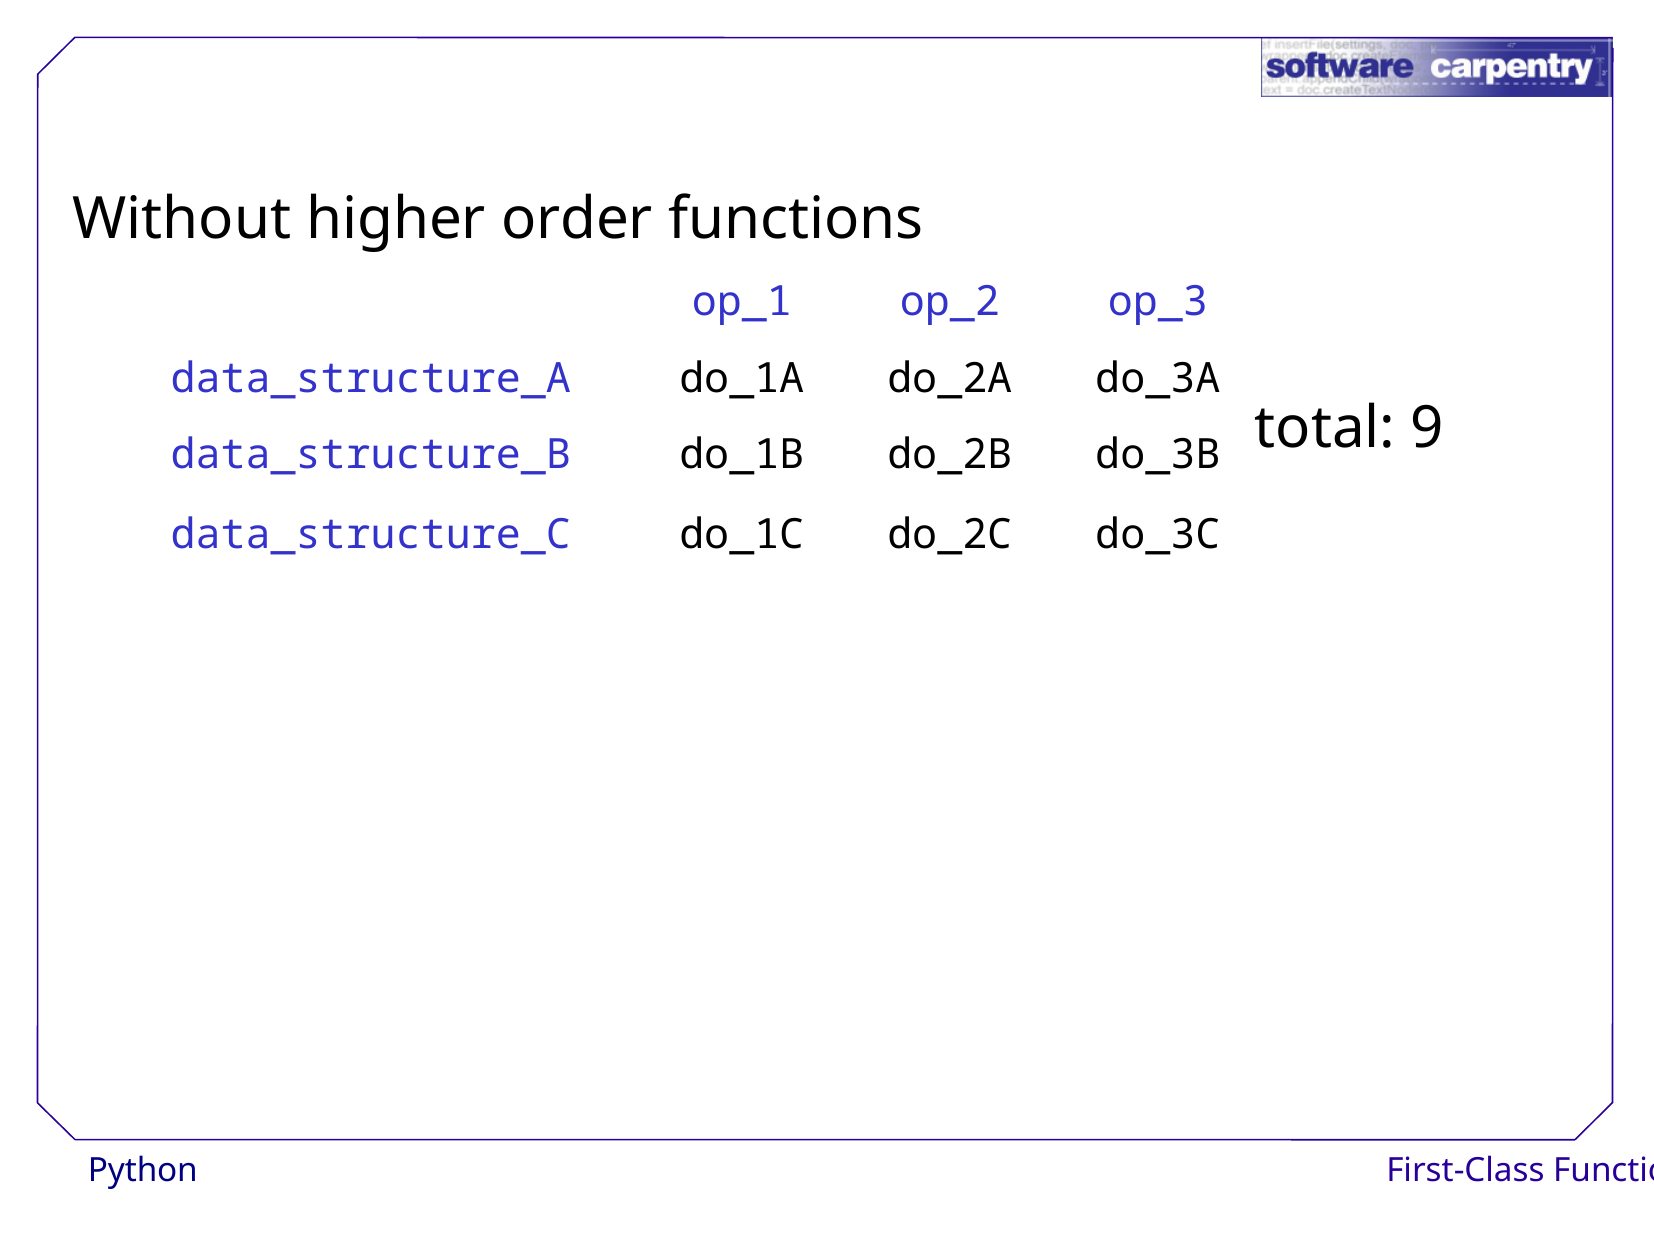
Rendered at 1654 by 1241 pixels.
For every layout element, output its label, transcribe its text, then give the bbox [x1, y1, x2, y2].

table_header [156, 270, 638, 347]
table_cell do_3A [1054, 347, 1240, 423]
table_cell data_structure_A [156, 347, 638, 423]
table_cell do_1C [638, 504, 846, 592]
table_header op_2 [846, 270, 1054, 347]
table_cell do_3B [1054, 423, 1262, 504]
table_cell do_1B [638, 423, 846, 504]
text_box Without higher order functions [57, 138, 1089, 259]
table_cell do_2B [846, 423, 1054, 504]
table_cell do_2A [846, 347, 1054, 423]
table_cell do_2C [846, 504, 1054, 592]
table_cell data_structure_B [156, 423, 638, 504]
table_cell data_structure_C [156, 504, 638, 592]
text_box total: 9 [1240, 346, 1609, 467]
table_cell do_3C [1054, 504, 1262, 592]
picture [1261, 39, 1613, 97]
table_cell do_1A [638, 347, 846, 423]
table_header op_1 [638, 270, 846, 347]
table_header op_3 [1054, 270, 1262, 347]
